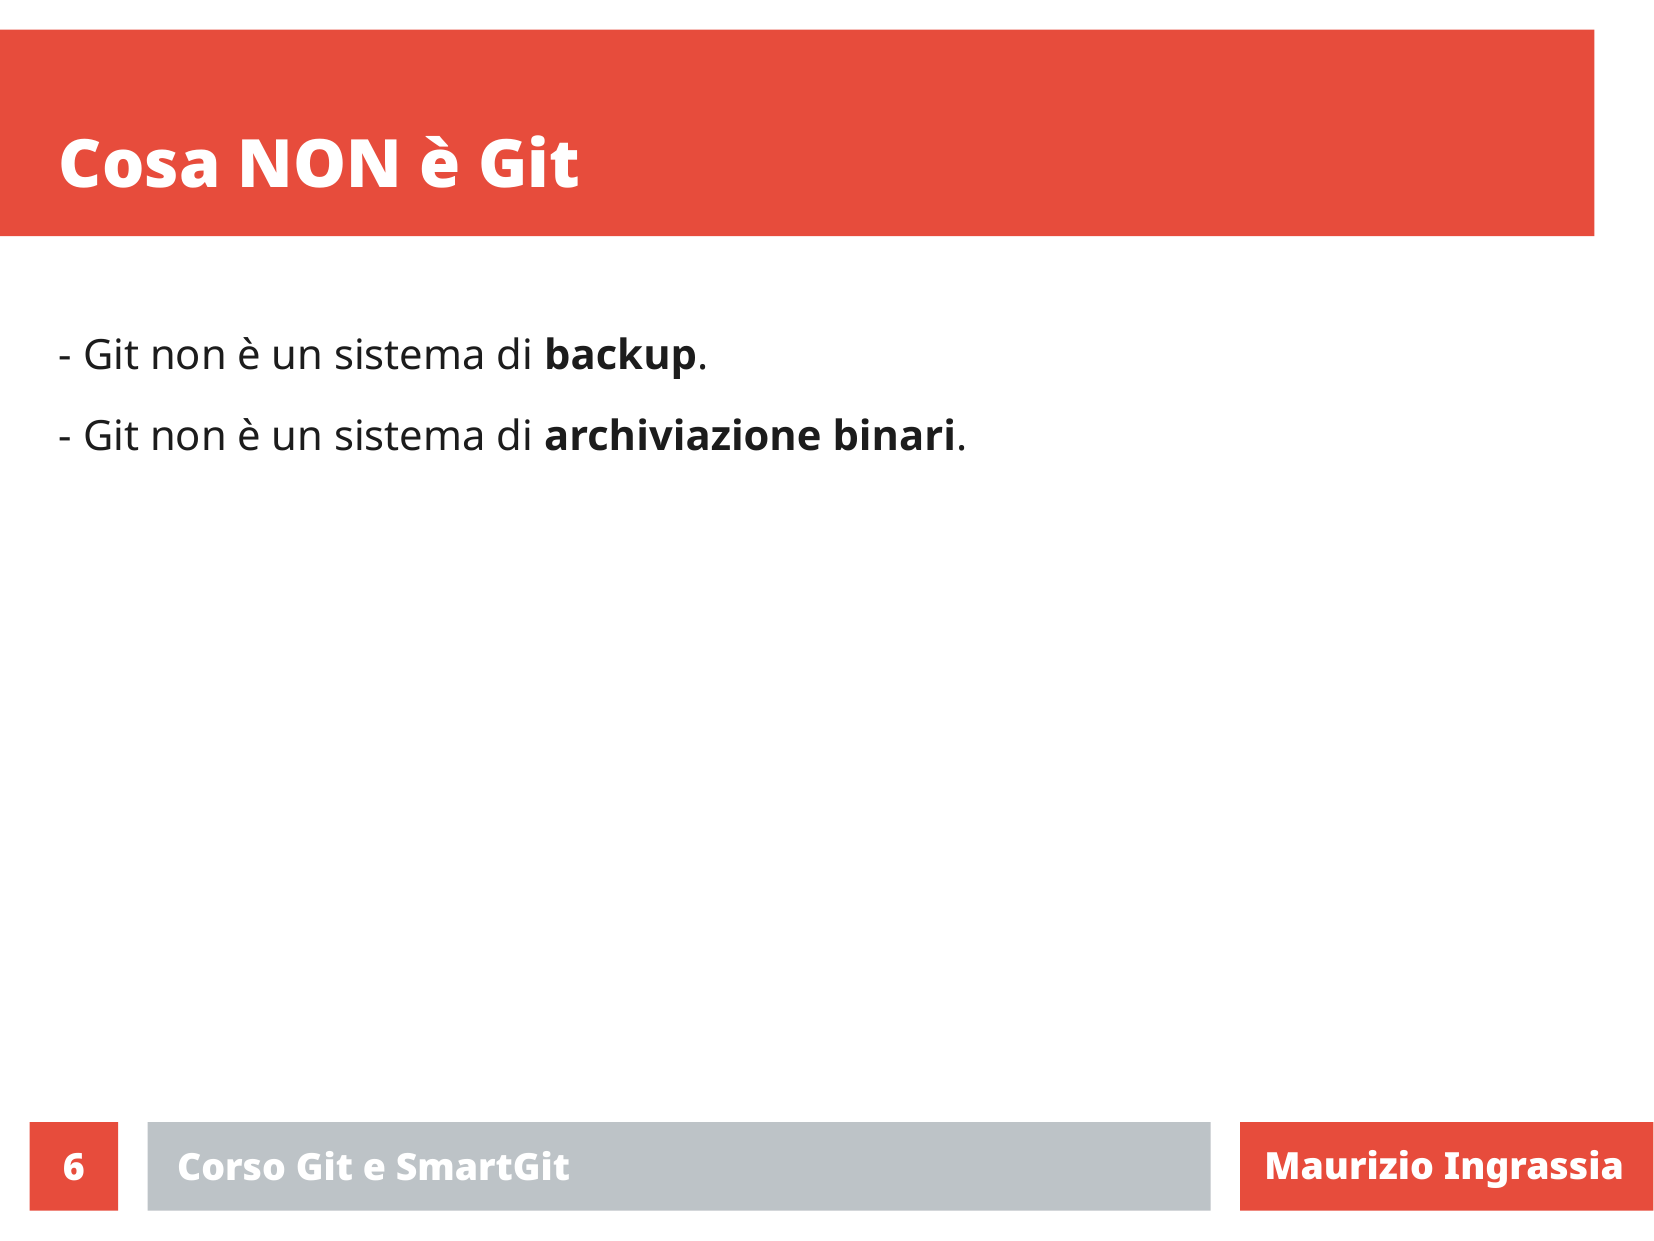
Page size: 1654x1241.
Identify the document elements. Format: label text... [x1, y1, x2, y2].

title Cosa NON è Git [59, 59, 1595, 207]
list - Git non è un sistema di backup. - Git non è un sistema di archiviazione binari. [59, 324, 1565, 1093]
